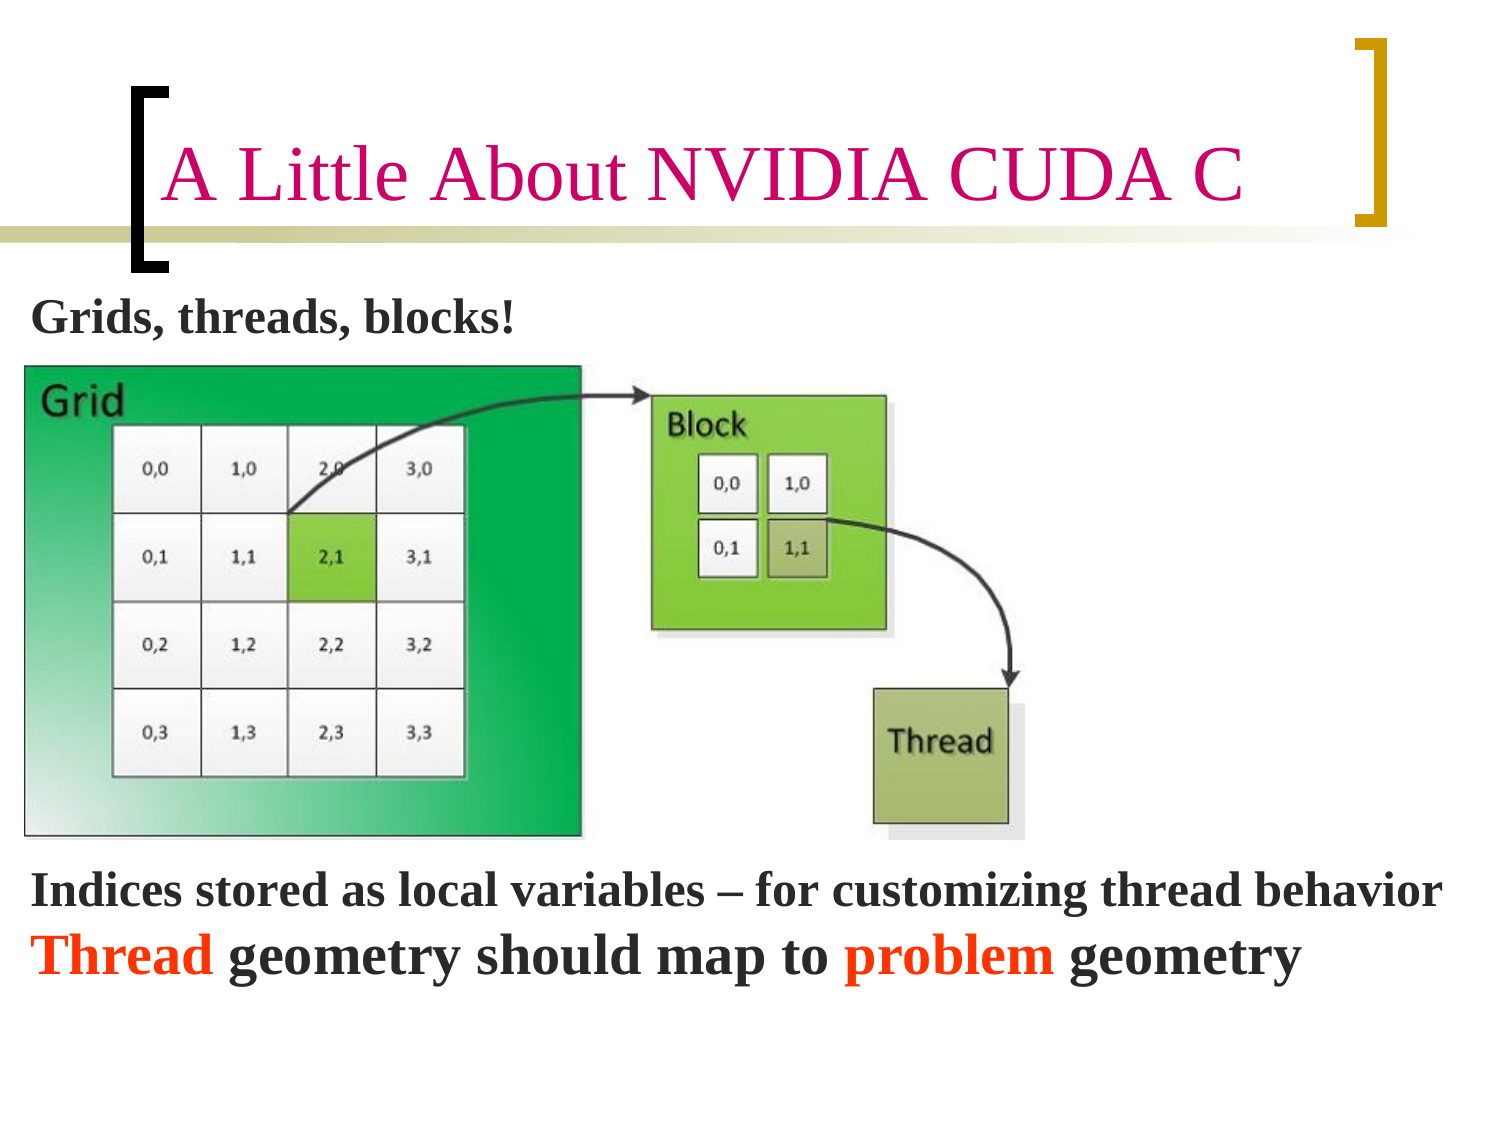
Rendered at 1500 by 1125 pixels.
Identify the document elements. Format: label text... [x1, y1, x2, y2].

text_box Grids, threads, blocks! [15, 276, 531, 351]
title A Little About NVIDIA CUDA C [75, 0, 1353, 225]
picture [24, 364, 1025, 840]
text_box Indices stored as local variables – for customizing thread behavior Thread geometry should map to problem geometry [15, 849, 1457, 994]
